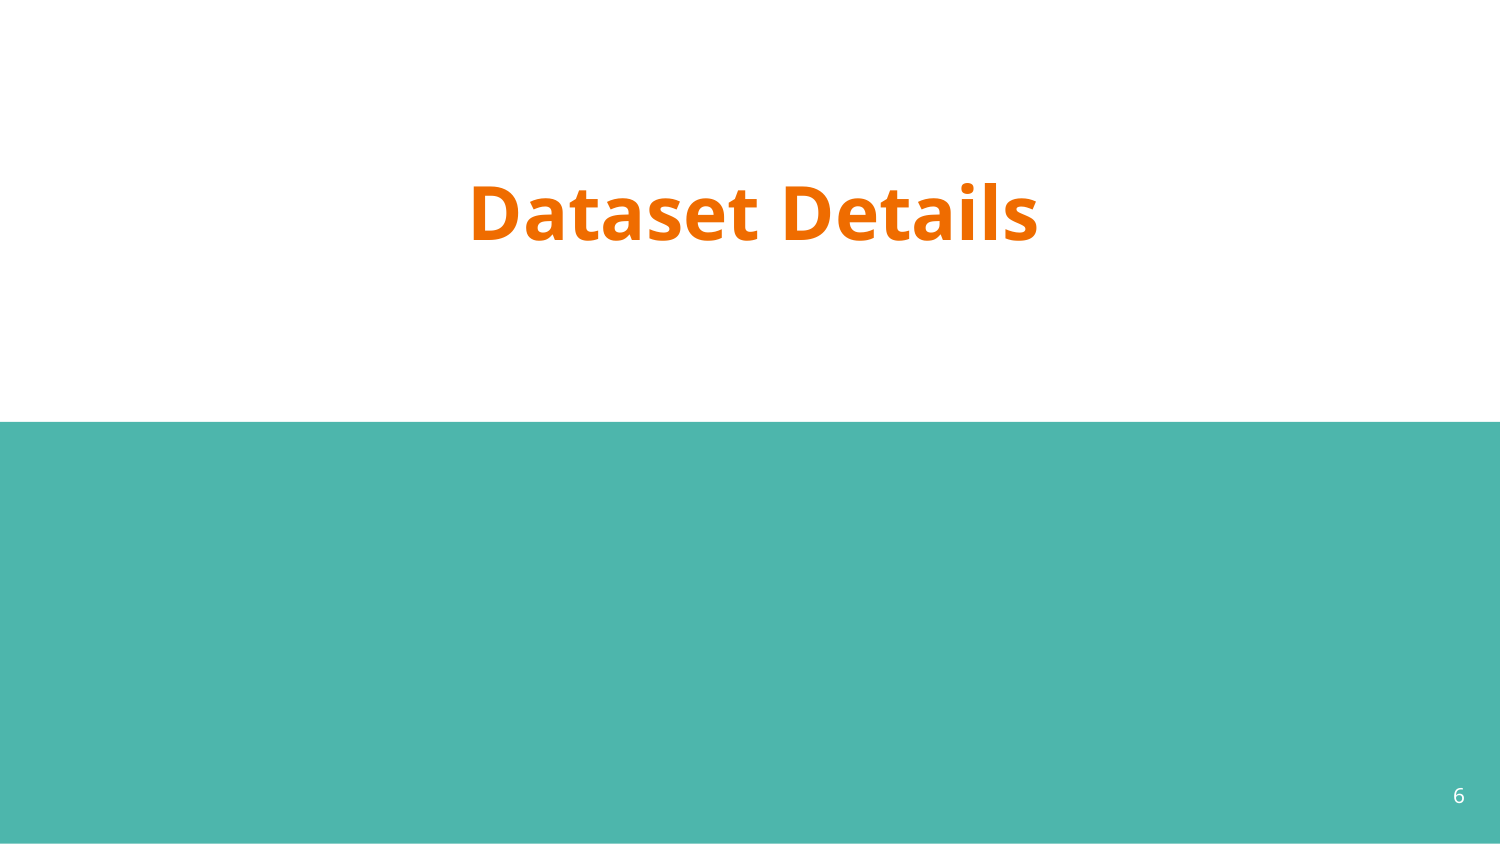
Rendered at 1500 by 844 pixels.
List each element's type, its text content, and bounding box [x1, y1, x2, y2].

slide_number <number> [1389, 764, 1480, 830]
title Dataset Details [51, 133, 1458, 289]
